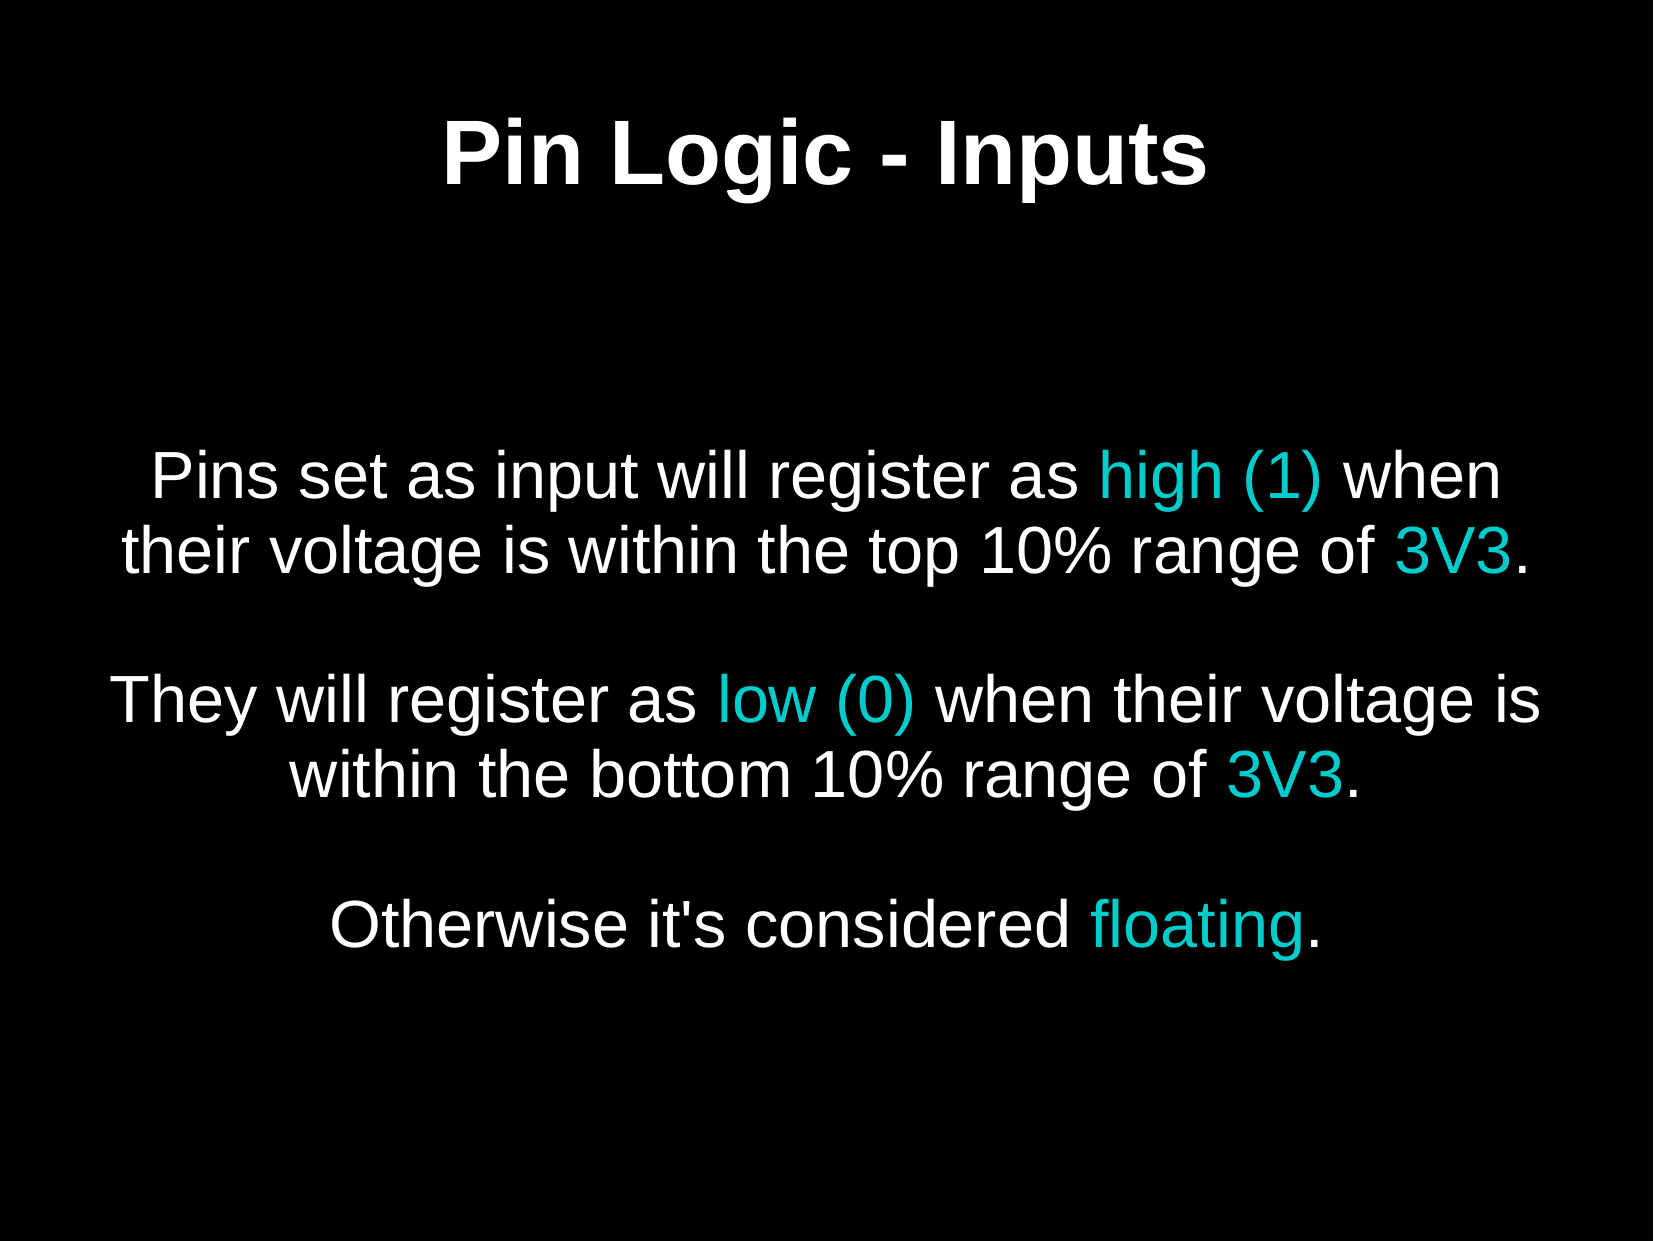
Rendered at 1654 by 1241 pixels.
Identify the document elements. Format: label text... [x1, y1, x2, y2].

subtitle Pins set as input will register as high (1) when their voltage is within the top 10% range of 3V3. They will register as low (0) when their voltage is within the bottom 10% range of 3V3. Otherwise it's considered floating. [82, 290, 1571, 1109]
title Pin Logic - Inputs [82, 49, 1571, 257]
